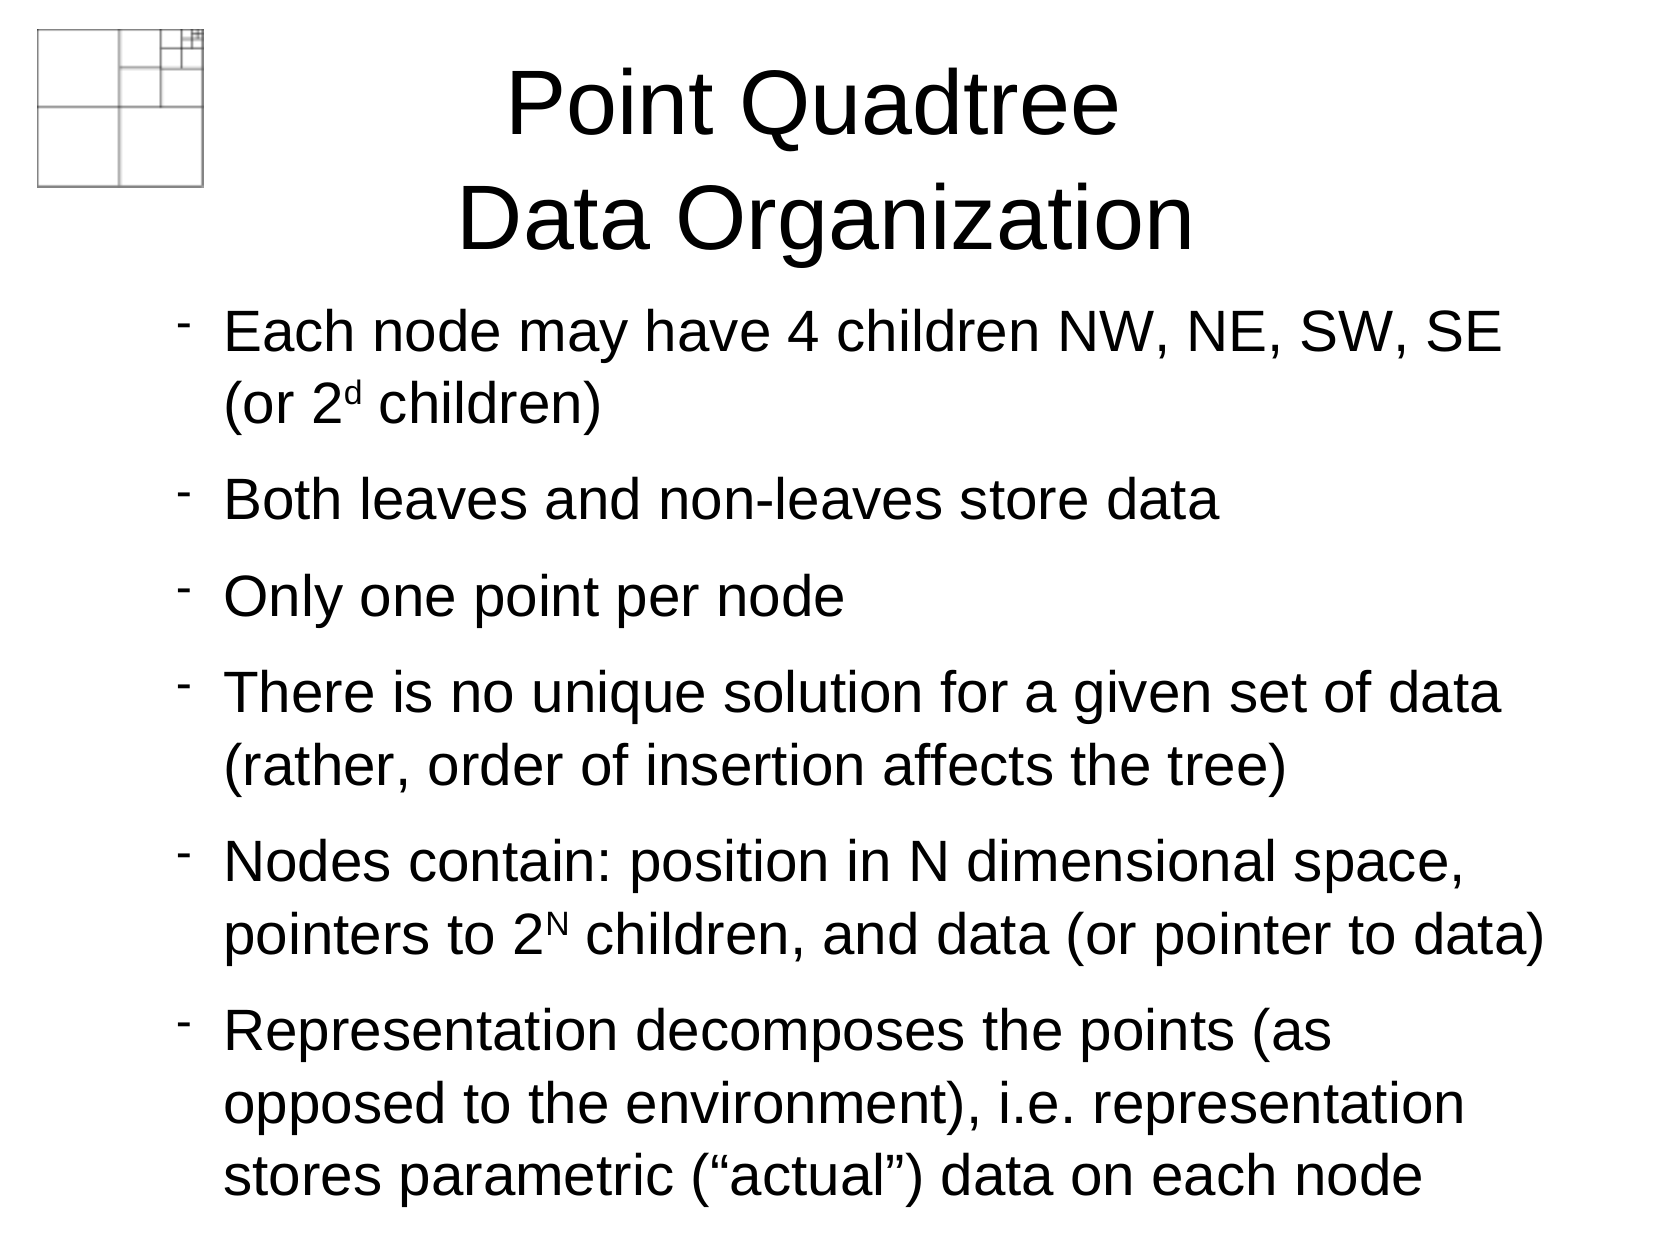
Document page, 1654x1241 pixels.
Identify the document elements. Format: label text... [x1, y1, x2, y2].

list Each node may have 4 children NW, NE, SW, SE (or 2d children)‏ Both leaves and non-leaves store data Only one point per node There is no unique solution for a given set of data (rather, order of insertion affects the tree)‏ Nodes contain: position in N dimensional space, pointers to 2N children, and data (or pointer to data)‏ Representation decomposes the points (as opposed to the environment), i.e. representation stores parametric (“actual”) data on each node [82, 290, 1571, 1210]
picture [37, 29, 204, 188]
title Point Quadtree Data Organization [82, 38, 1571, 268]
